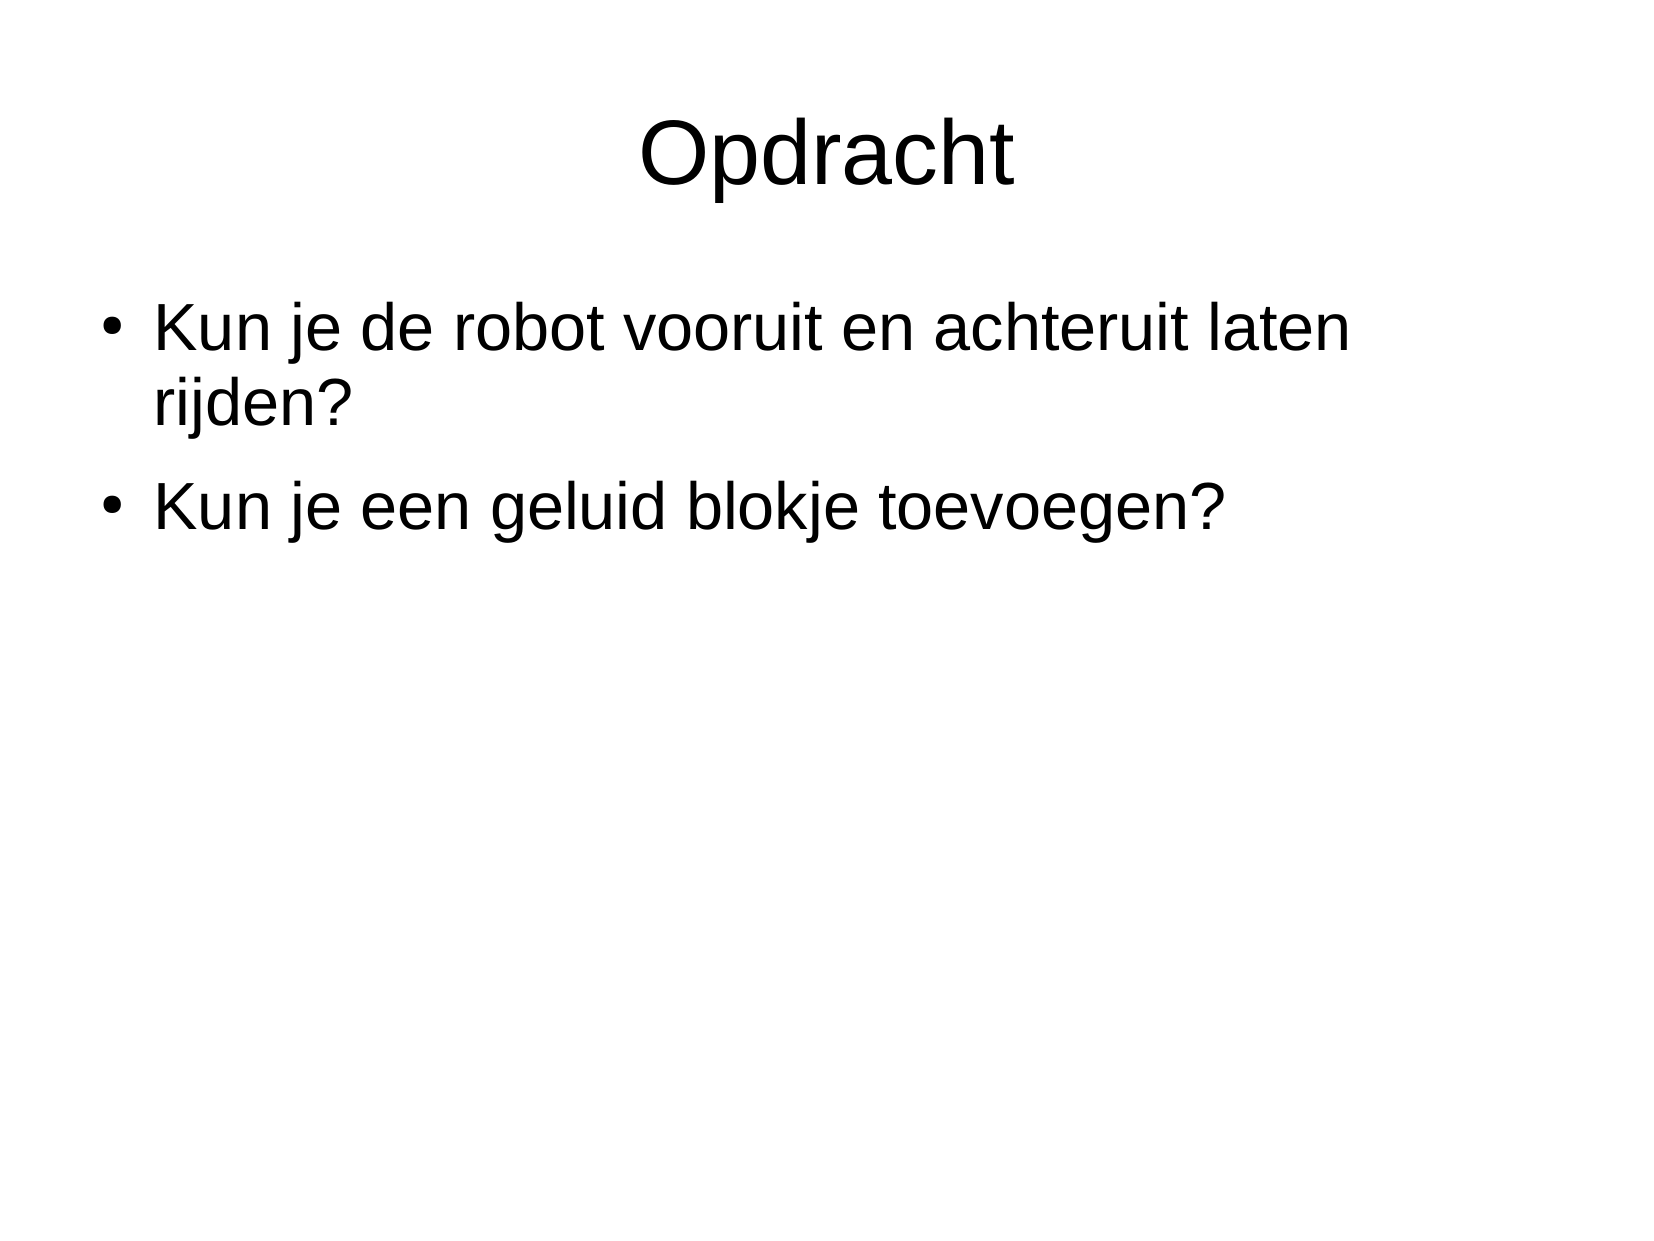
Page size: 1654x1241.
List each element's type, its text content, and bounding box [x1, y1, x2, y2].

list Kun je de robot vooruit en achteruit laten rijden? Kun je een geluid blokje toevoegen? [82, 290, 1571, 1010]
title Opdracht [82, 49, 1571, 257]
